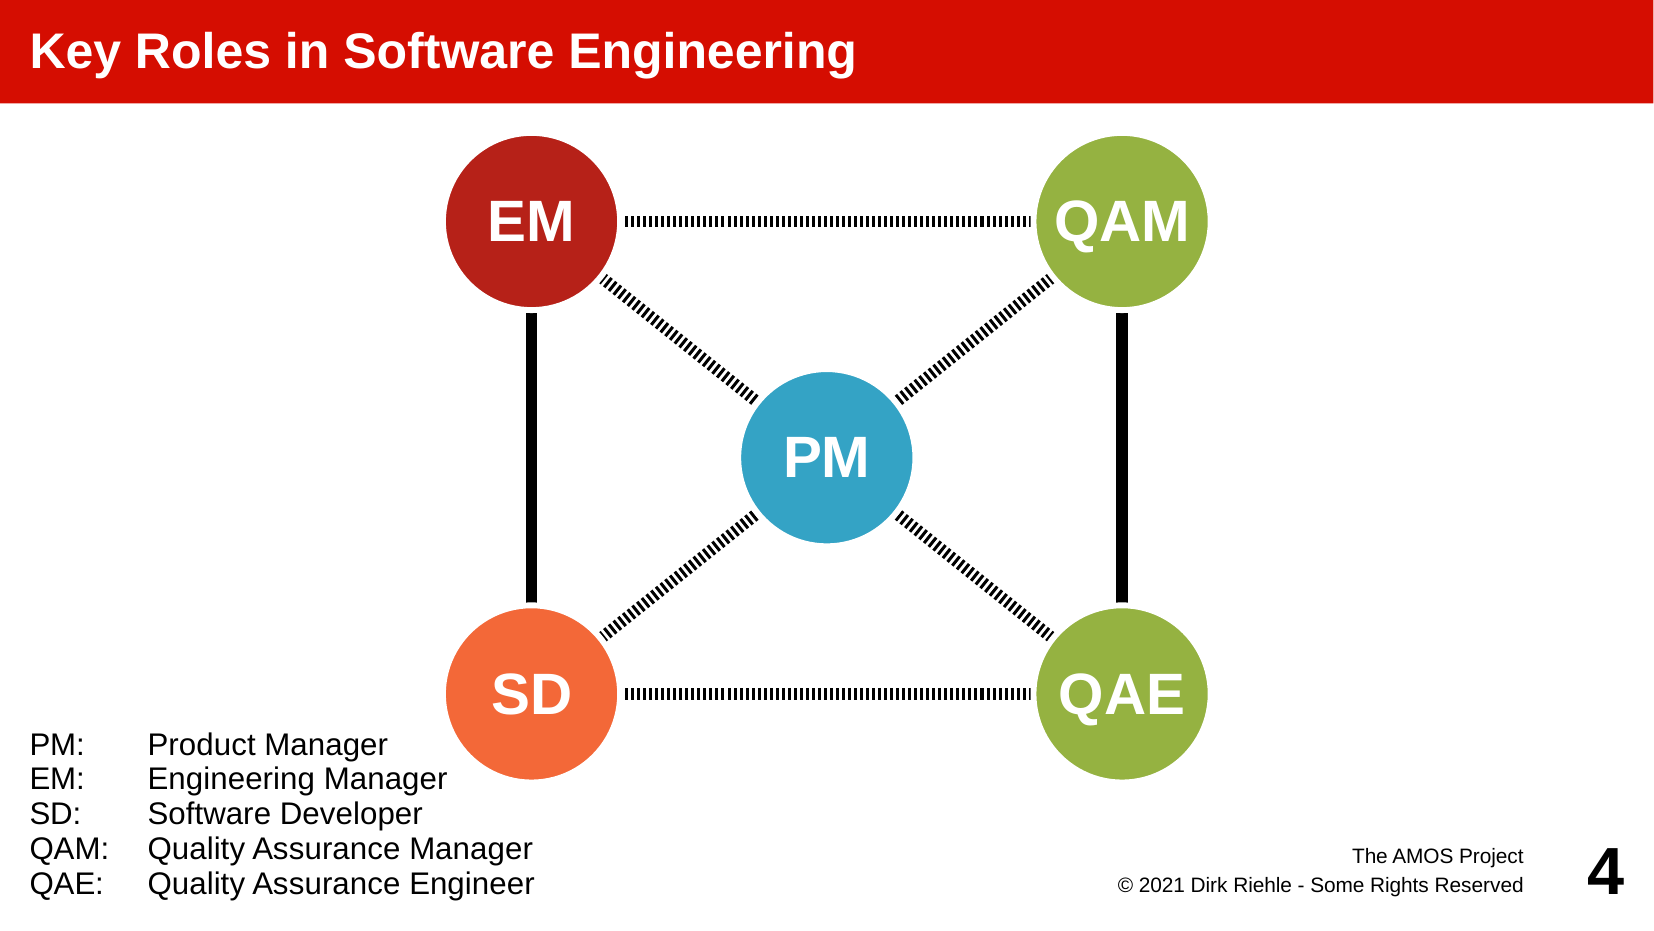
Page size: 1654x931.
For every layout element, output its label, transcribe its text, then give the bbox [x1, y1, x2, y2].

text_box PM [738, 369, 916, 547]
text_box SD [442, 605, 621, 783]
title Key Roles in Software Engineering [0, 0, 1654, 104]
text_box PM: Product Manager EM: Engineering Manager SD: Software Developer QAM: Quality Assurance Manager QAE: Quality Assurance Engineer [0, 575, 1123, 931]
text_box QAE [1033, 605, 1211, 783]
text_box QAM [1033, 132, 1211, 311]
text_box EM [442, 132, 621, 311]
